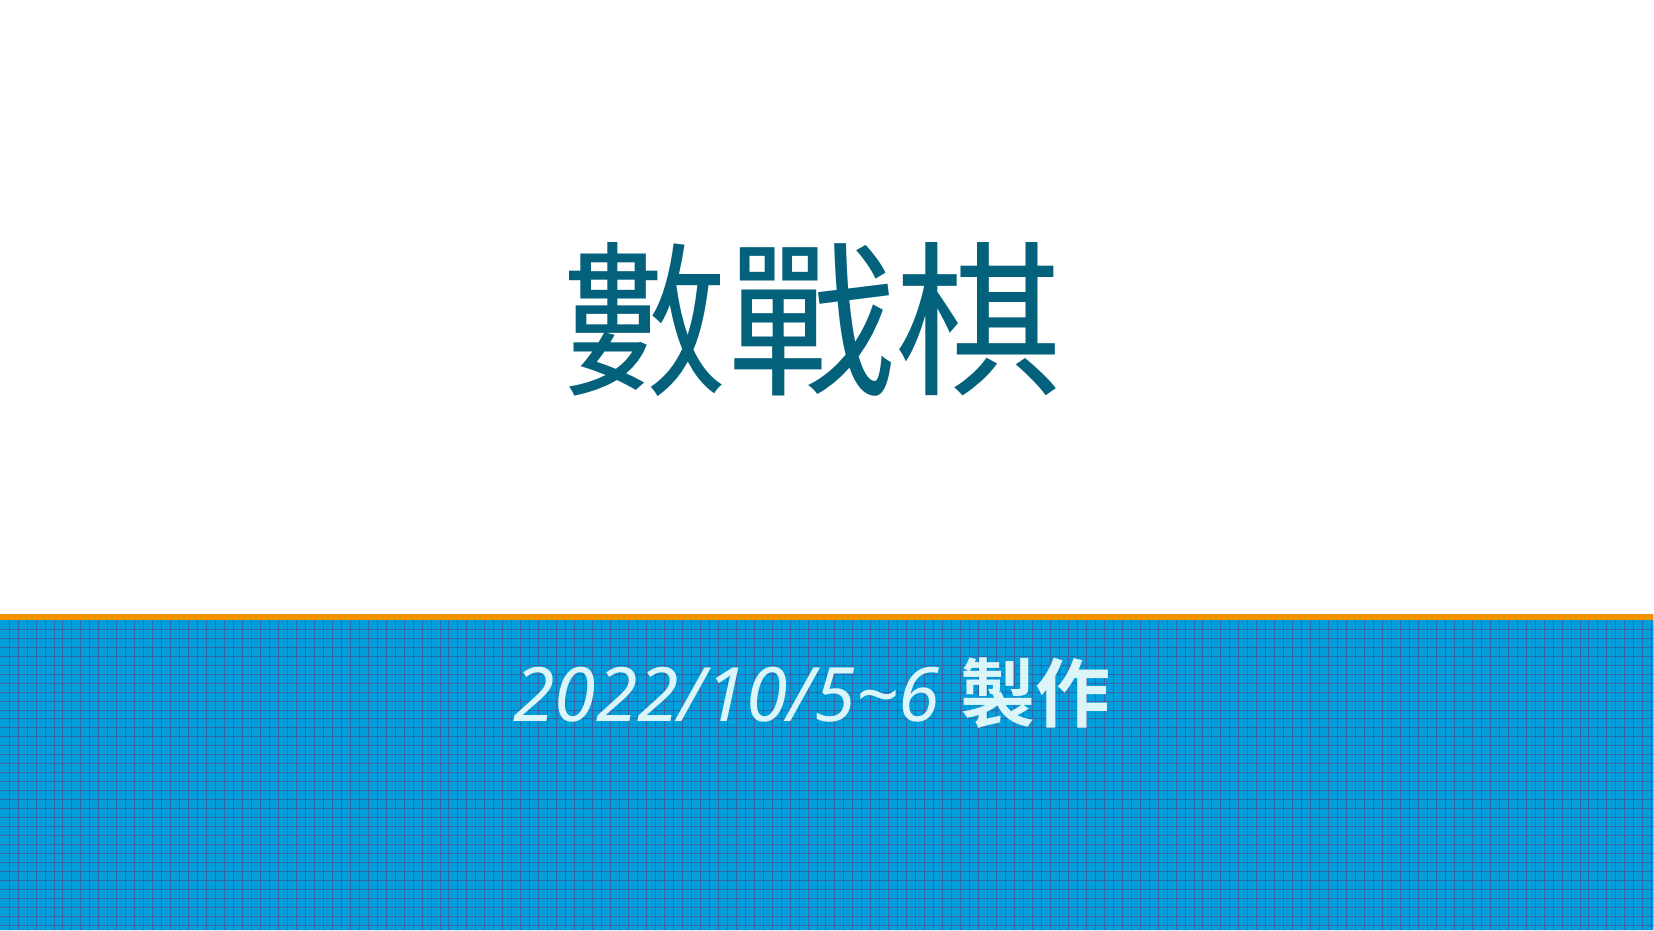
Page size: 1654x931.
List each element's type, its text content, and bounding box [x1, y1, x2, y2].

title 數戰棋 [73, 44, 1551, 576]
subtitle 2022/10/5~6製作 [73, 634, 1551, 873]
